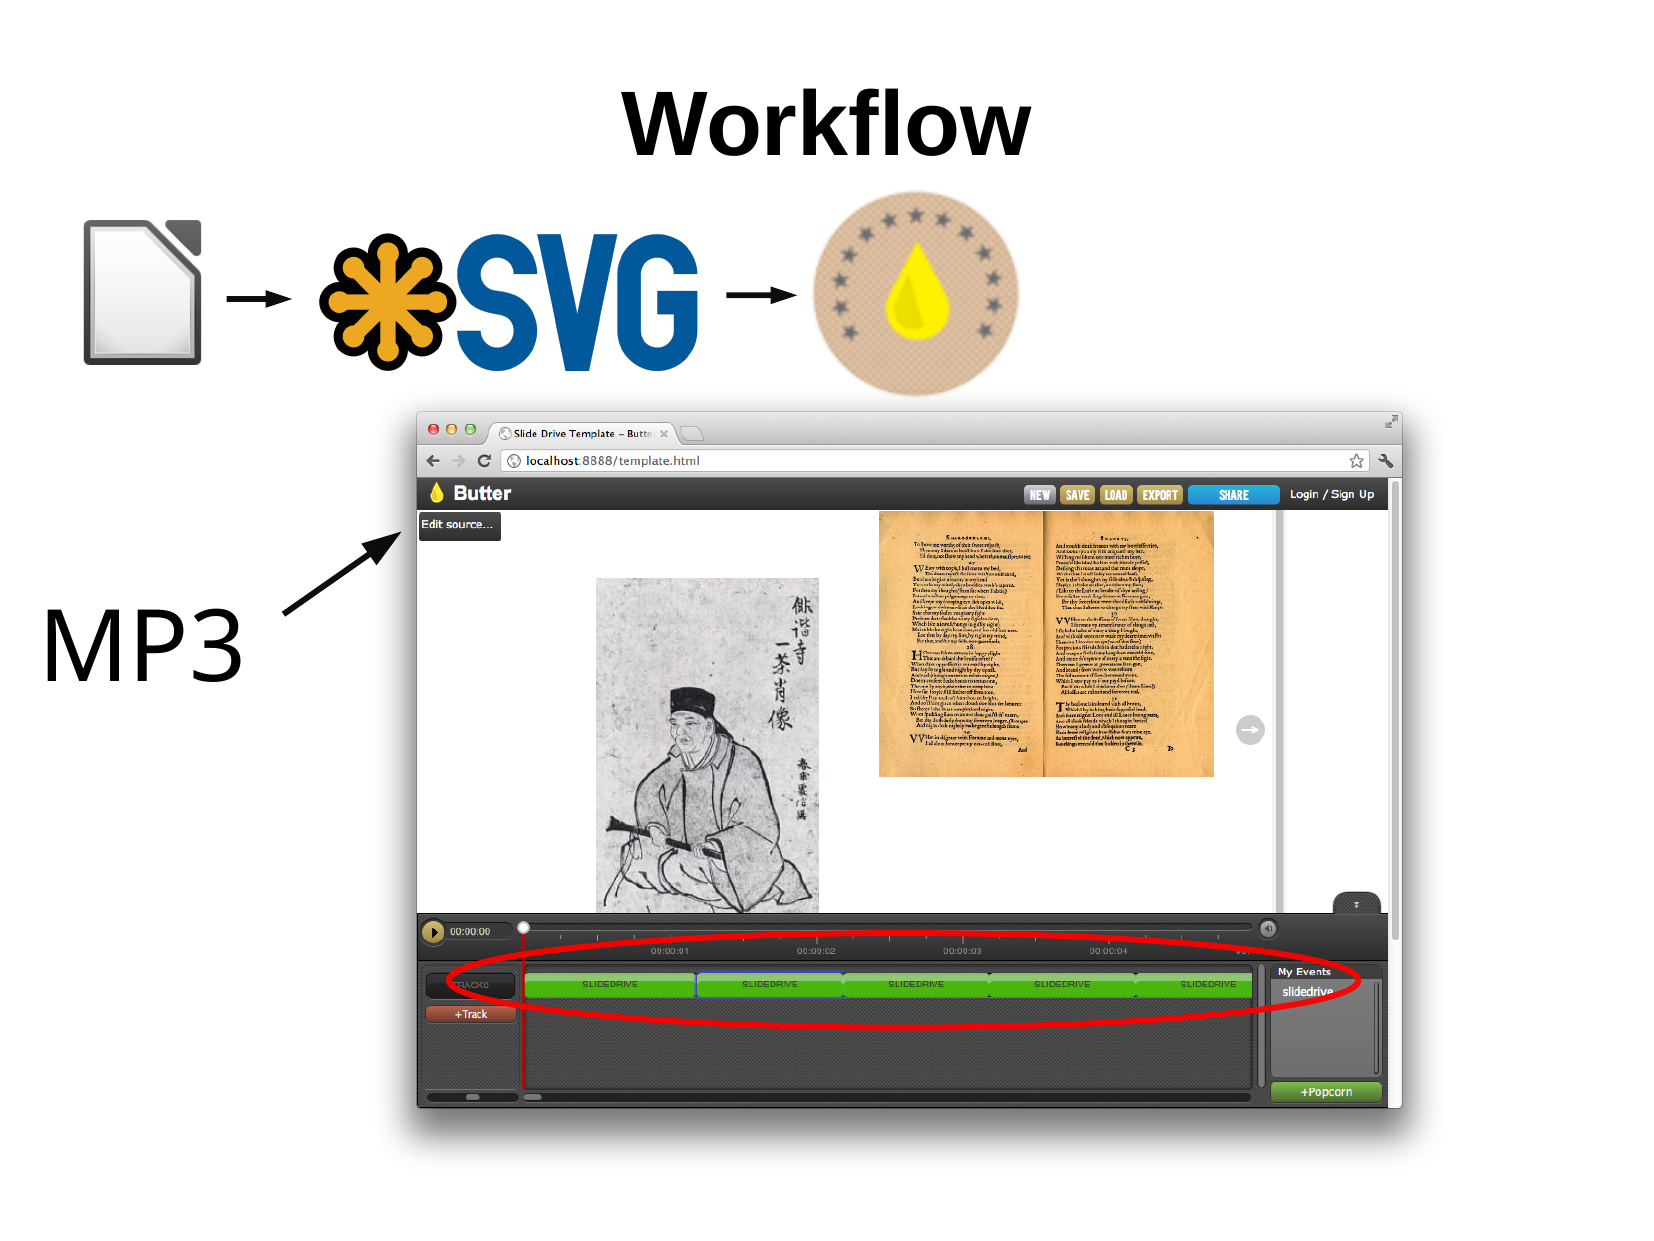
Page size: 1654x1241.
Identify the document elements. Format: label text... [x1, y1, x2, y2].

picture [70, 220, 215, 365]
picture [315, 212, 709, 378]
subtitle Workflow [82, 59, 1571, 189]
text_box MP3 [23, 566, 319, 723]
picture [364, 183, 1454, 1180]
